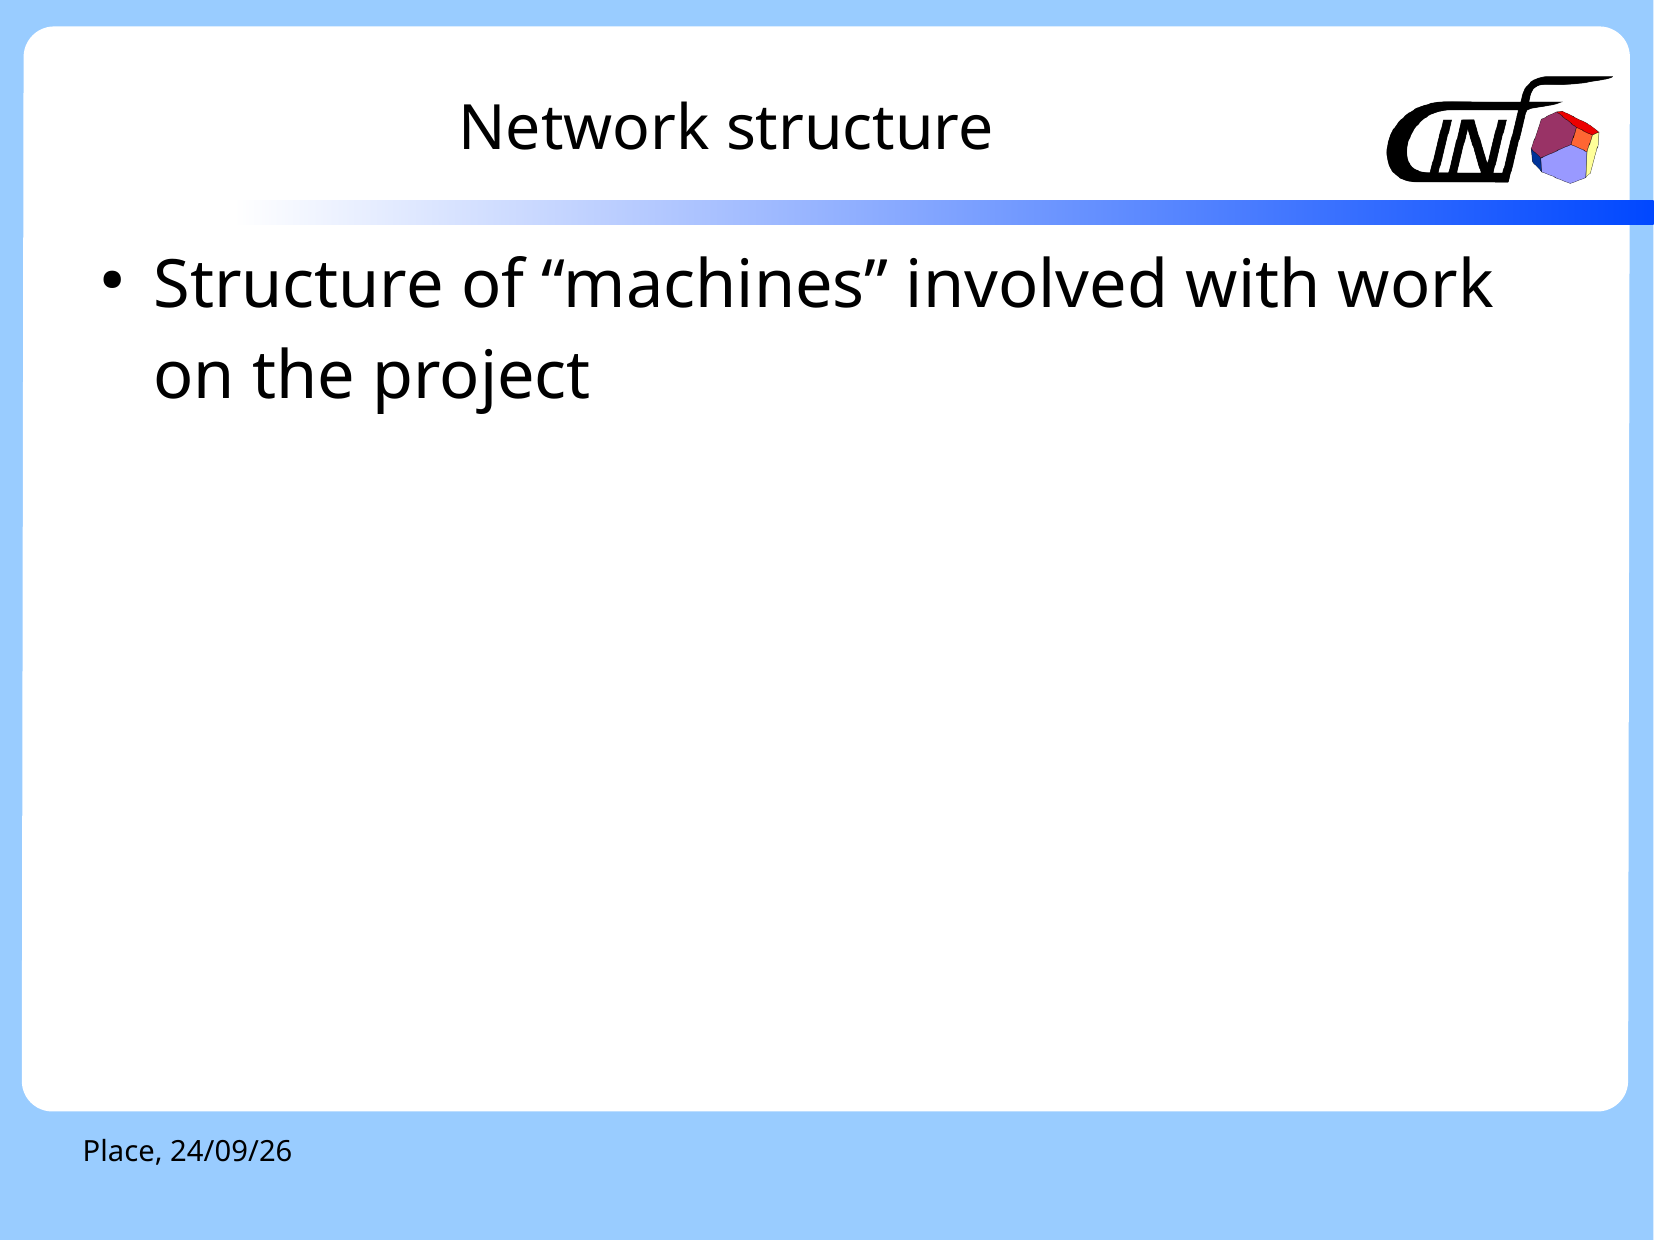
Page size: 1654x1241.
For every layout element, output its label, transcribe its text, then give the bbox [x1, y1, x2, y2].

picture [1386, 76, 1613, 184]
list Structure of “machines” involved with work on the project [82, 236, 1571, 1055]
title Network structure [82, 49, 1371, 201]
